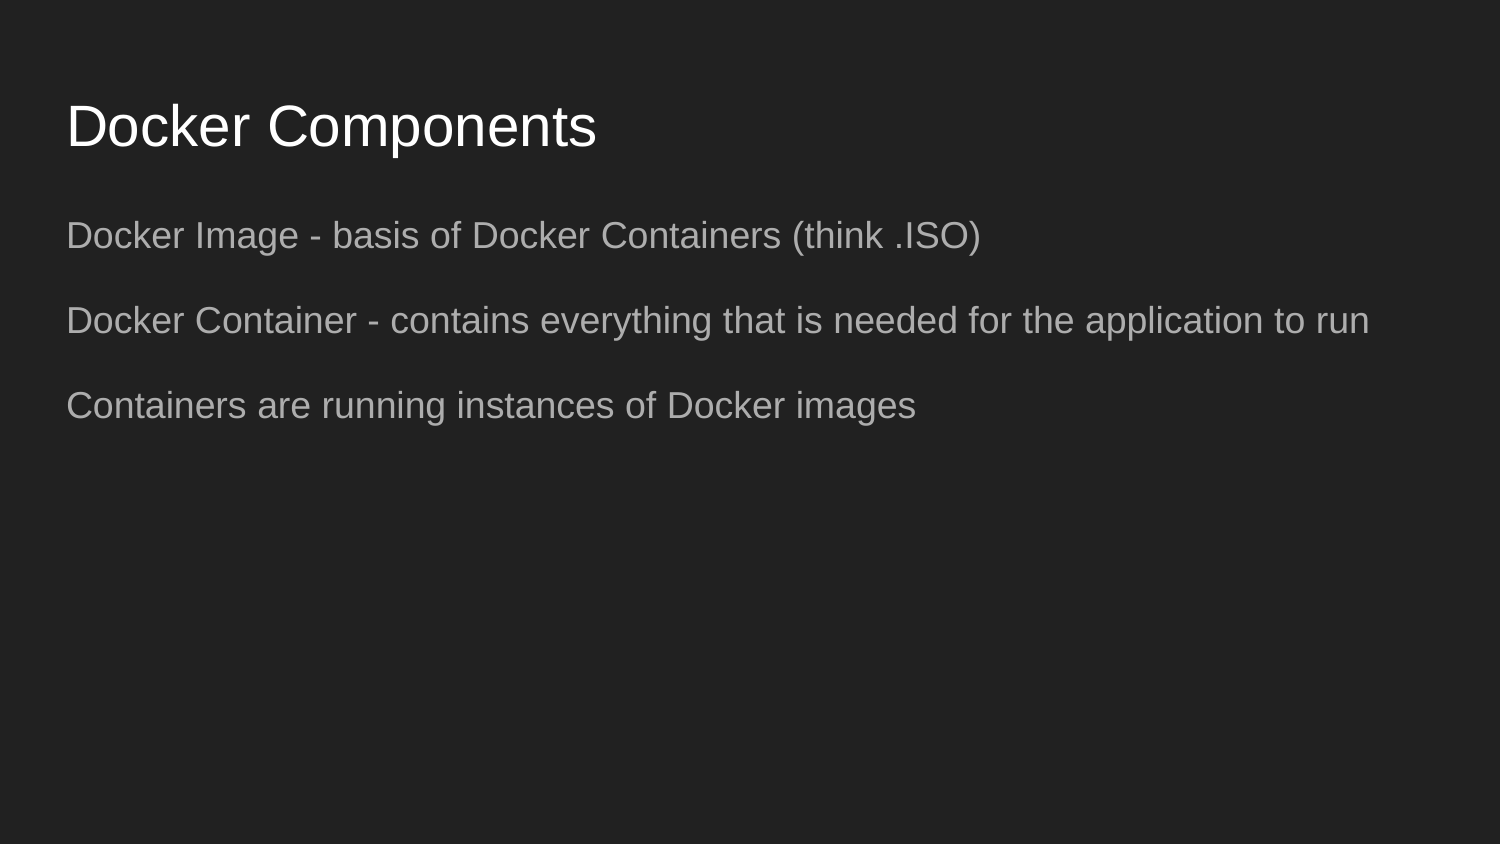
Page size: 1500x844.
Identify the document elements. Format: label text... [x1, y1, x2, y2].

list Docker Image - basis of Docker Containers (think .ISO) Docker Container - contains everything that is needed for the application to run Containers are running instances of Docker images [51, 189, 1449, 750]
title Docker Components [51, 72, 1449, 167]
